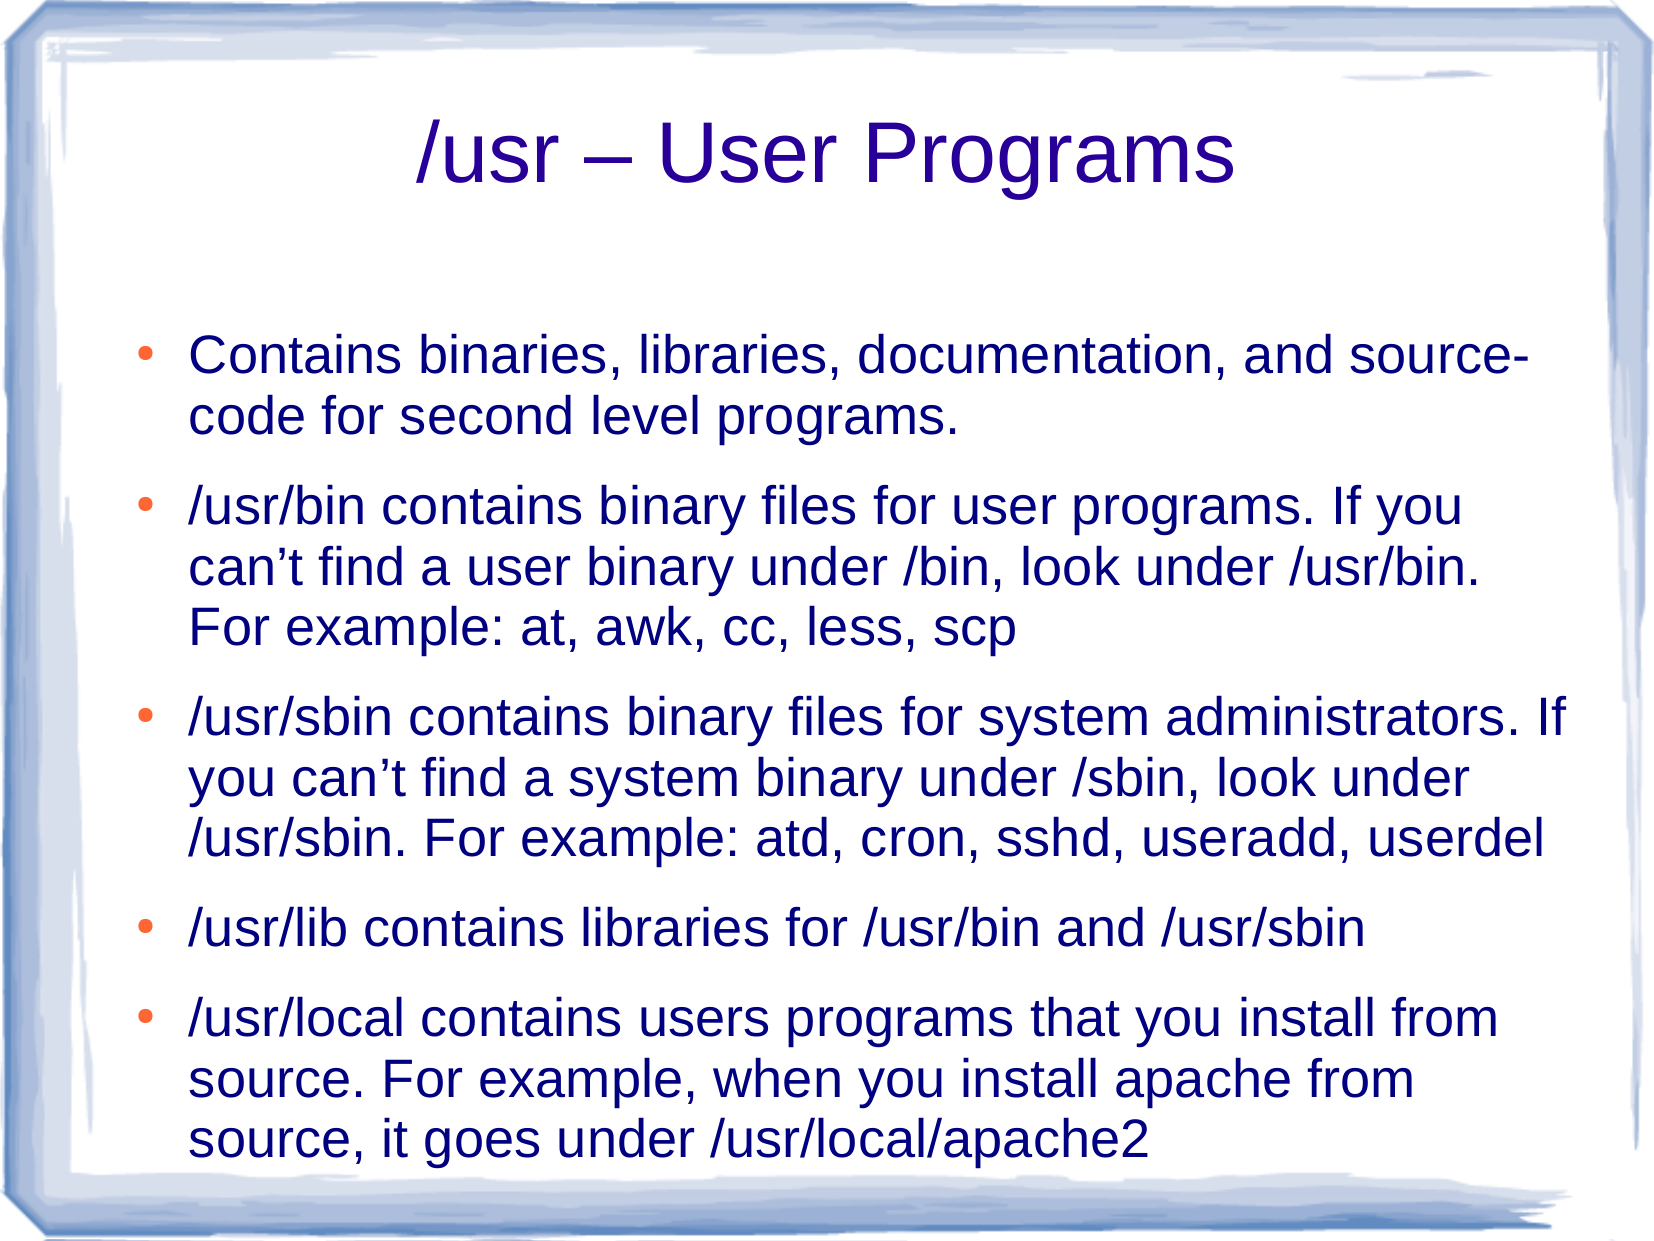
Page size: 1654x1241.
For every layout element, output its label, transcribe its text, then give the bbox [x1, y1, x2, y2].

title /usr – User Programs [82, 49, 1571, 257]
list Contains binaries, libraries, documentation, and source-code for second level programs. /usr/bin contains binary files for user programs. If you can’t find a user binary under /bin, look under /usr/bin. For example: at, awk, cc, less, scp /usr/sbin contains binary files for system administrators. If you can’t find a system binary under /sbin, look under /usr/sbin. For example: atd, cron, sshd, useradd, userdel /usr/lib contains libraries for /usr/bin and /usr/sbin /usr/local contains users programs that you install from source. For example, when you install apache from source, it goes under /usr/local/apache2 [118, 324, 1571, 1170]
picture [0, 0, 1654, 1241]
